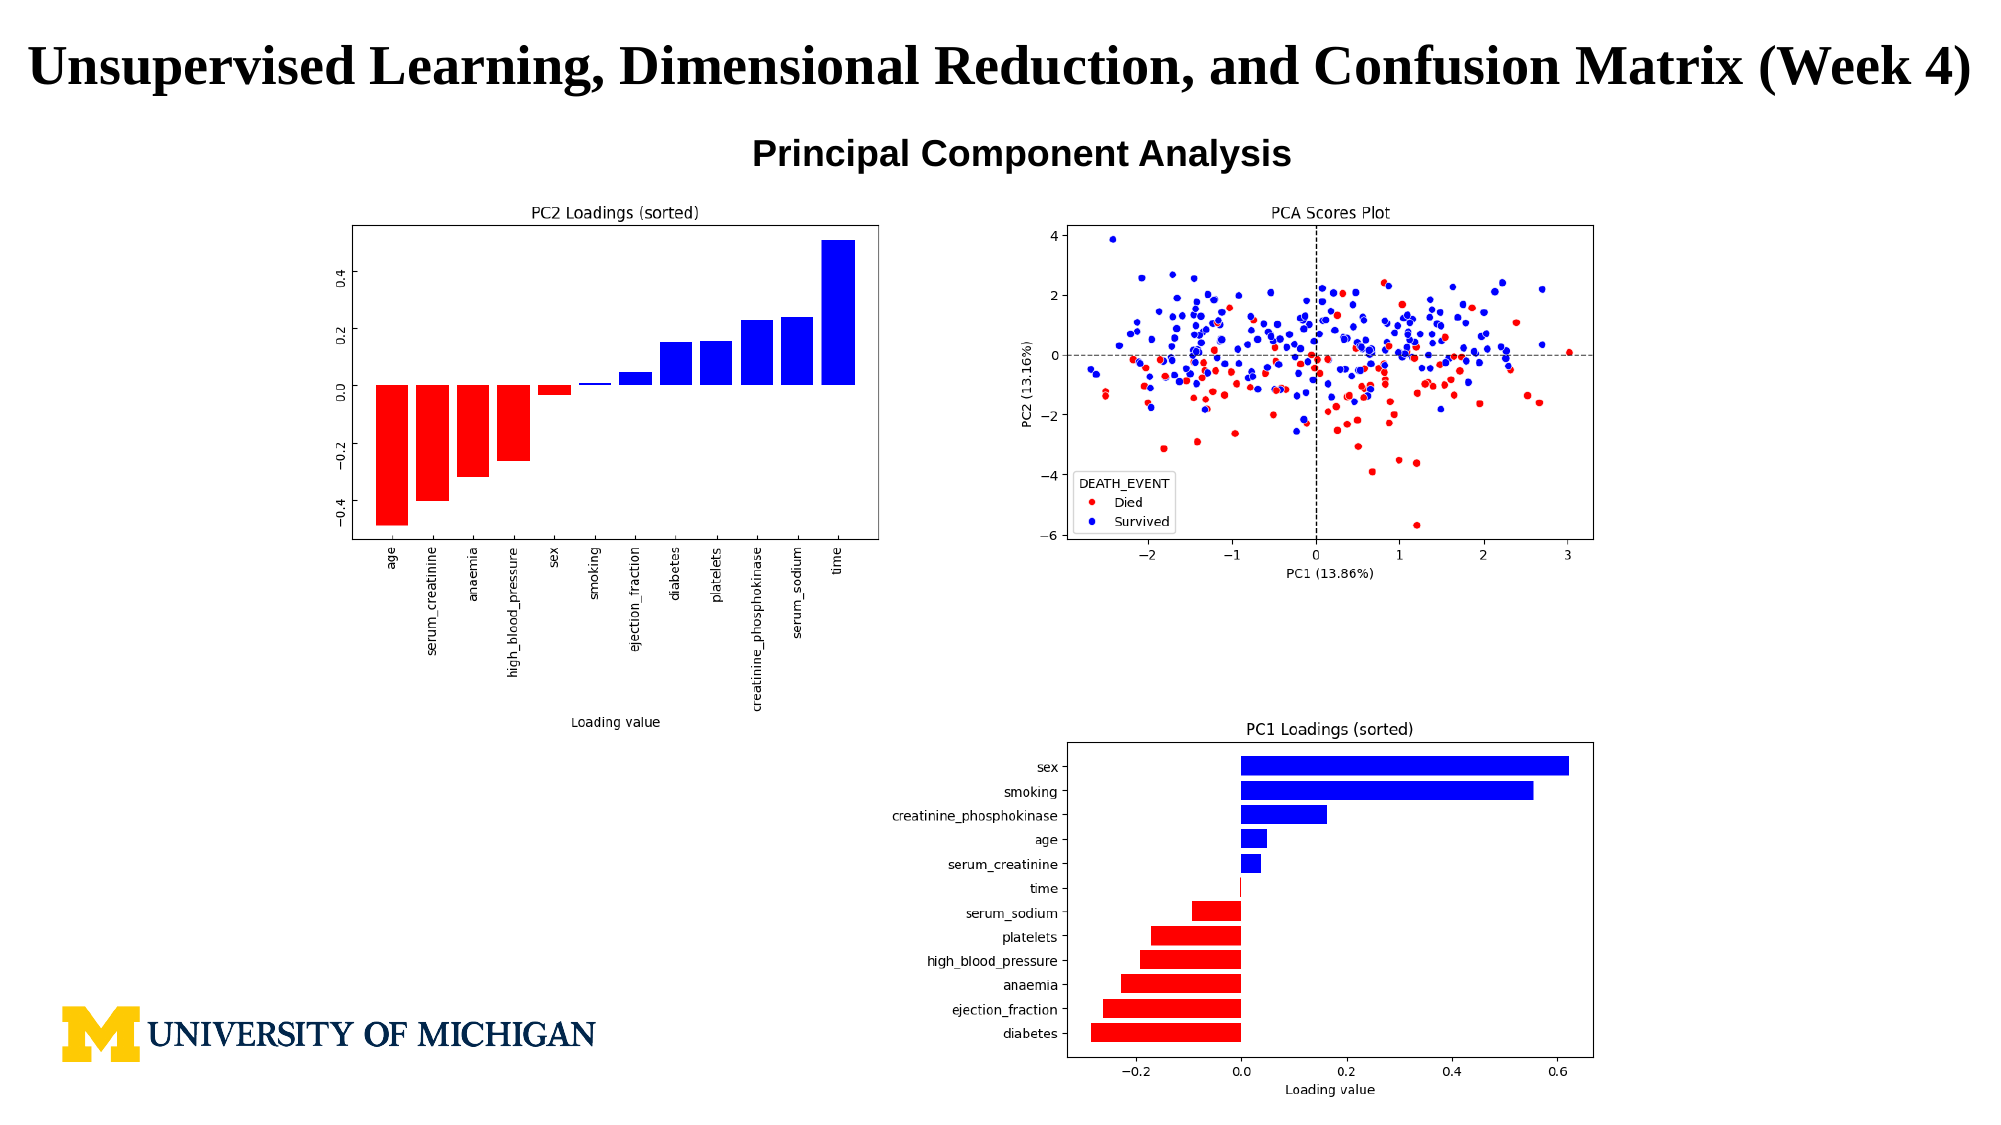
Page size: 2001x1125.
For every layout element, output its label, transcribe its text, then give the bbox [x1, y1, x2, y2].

picture [62, 196, 1601, 1105]
text_box Unsupervised Learning, Dimensional Reduction, and Confusion Matrix (Week 4) [0, 20, 2000, 104]
text_box Principal Component Analysis [737, 121, 1308, 181]
